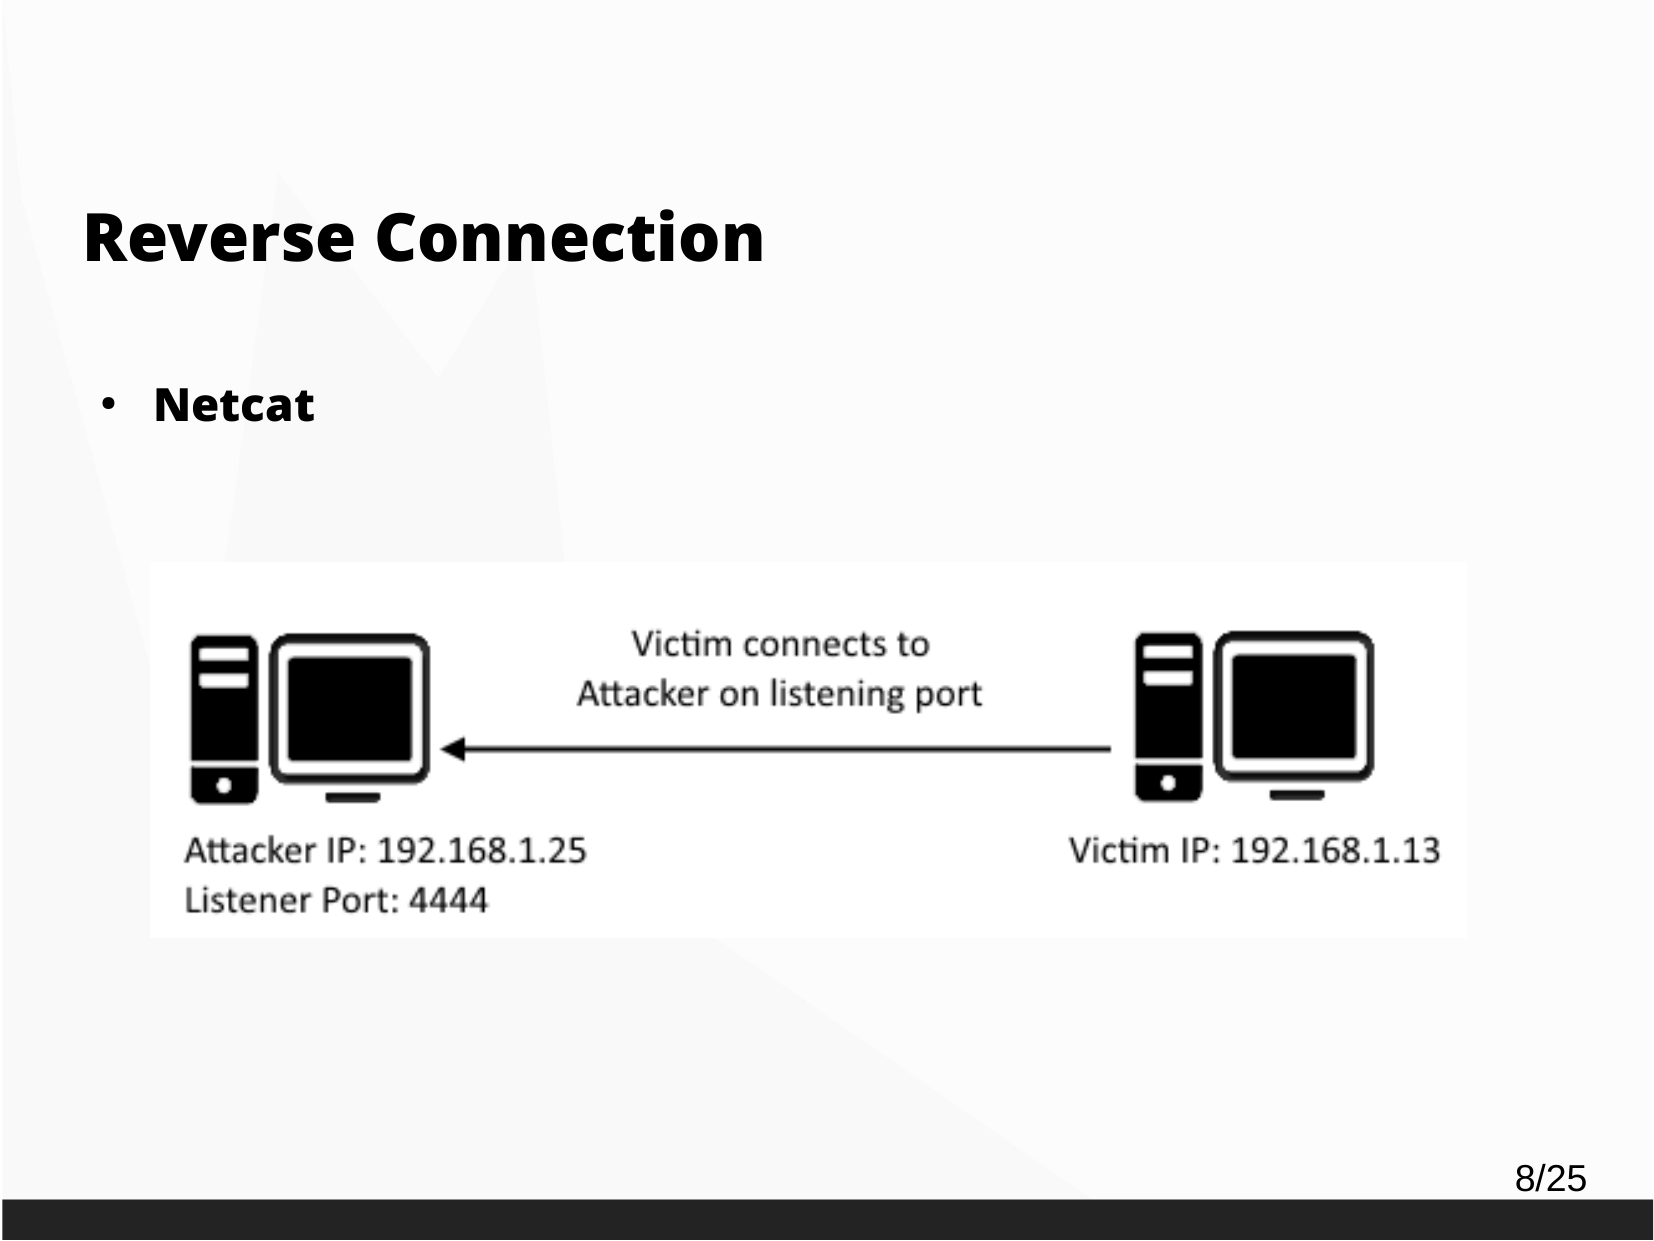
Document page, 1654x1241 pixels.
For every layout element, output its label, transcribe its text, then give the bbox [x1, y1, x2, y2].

text_box 8/25 [1500, 1149, 1651, 1201]
list Netcat [82, 372, 1571, 1013]
title Reverse Connection [82, 139, 1571, 332]
picture [2, 0, 1654, 1241]
